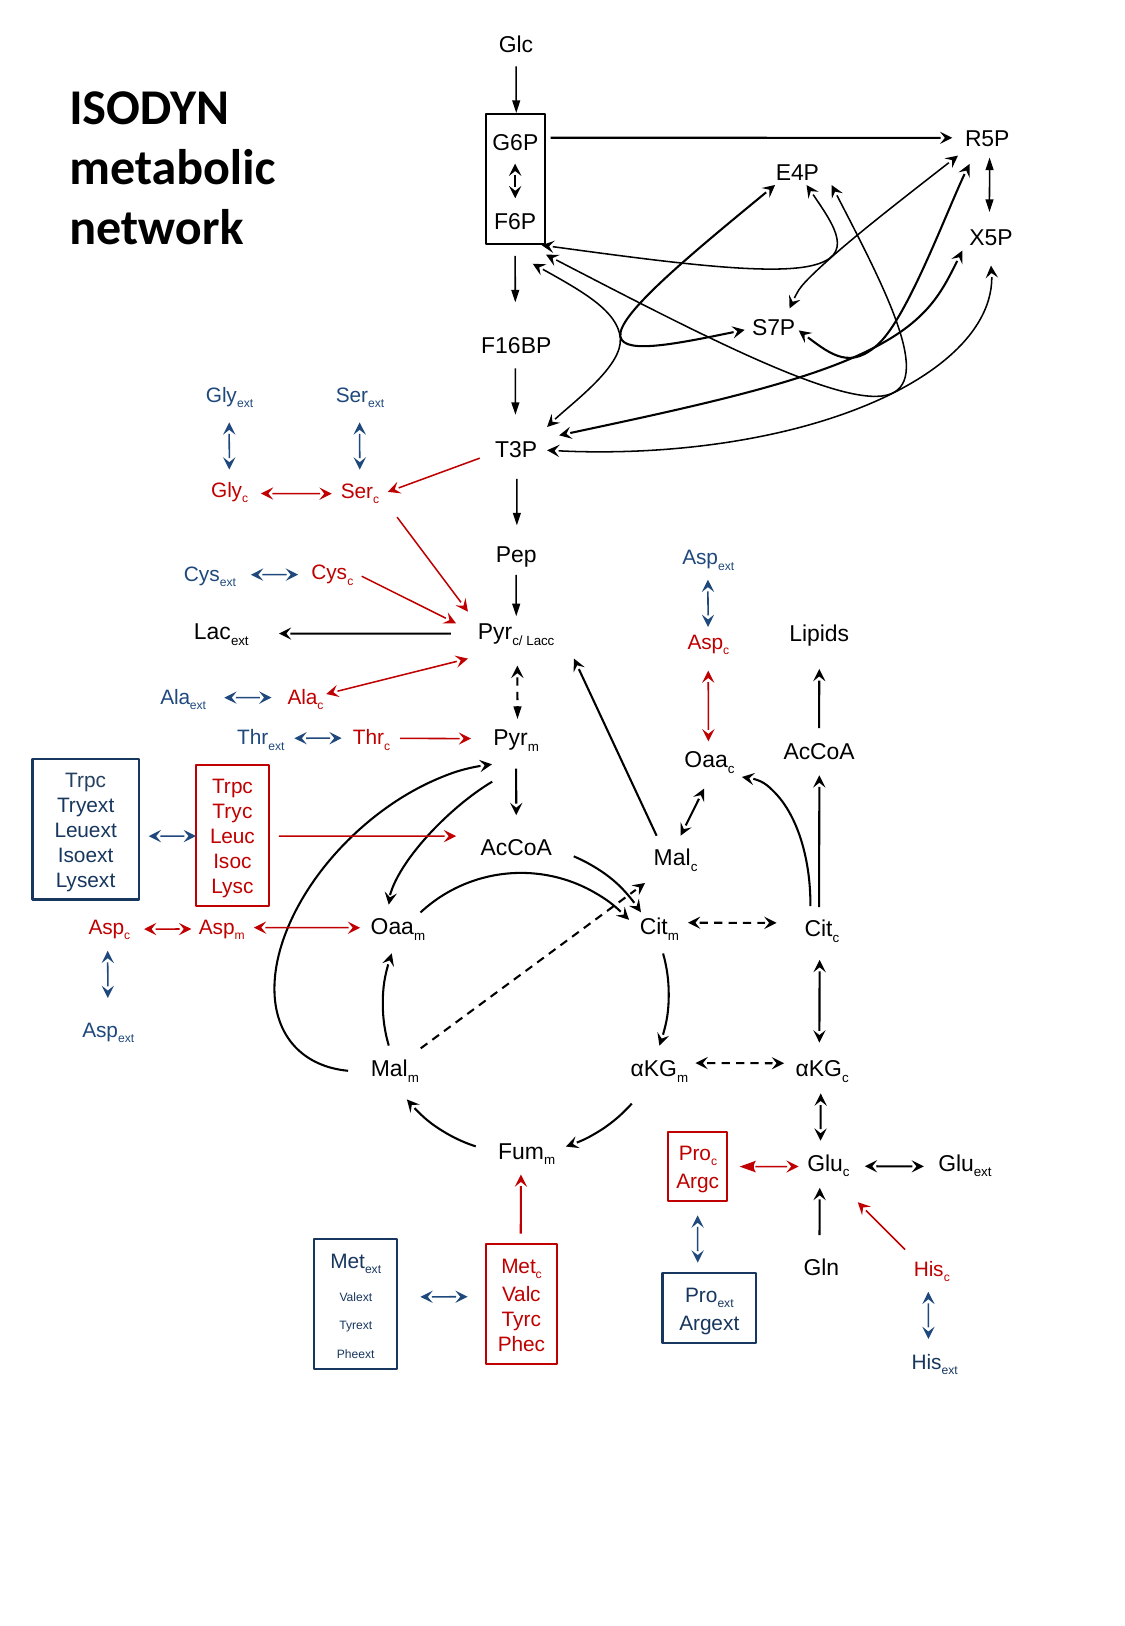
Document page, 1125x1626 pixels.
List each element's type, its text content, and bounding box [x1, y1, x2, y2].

text_box Pyrc/ Lacc [469, 608, 563, 656]
text_box F16BP [473, 322, 560, 366]
text_box Glc [490, 21, 542, 65]
text_box Pyrm [485, 714, 547, 762]
text_box Serext [327, 373, 393, 419]
text_box Citm [631, 903, 687, 952]
text_box Glyc [202, 468, 257, 513]
text_box ISODYN metabolic network [54, 66, 433, 262]
text_box Citc [796, 905, 848, 953]
text_box Proc Argc [668, 1131, 728, 1201]
text_box Gln [795, 1244, 848, 1288]
text_box Alac [279, 675, 332, 720]
text_box Aspm [190, 905, 253, 950]
text_box Malm [362, 1045, 427, 1093]
text_box Aspext [74, 1008, 143, 1053]
text_box R5P [956, 115, 1018, 159]
text_box Trpc Tryc Leuc Isoc Lysc [196, 765, 269, 906]
text_box Gluext [930, 1140, 1000, 1188]
text_box Thrext [229, 715, 293, 761]
text_box Gluc [799, 1140, 858, 1188]
text_box AcCoA [472, 824, 560, 868]
text_box F6P [487, 198, 544, 242]
text_box X5P [961, 214, 1021, 258]
text_box S7P [744, 304, 804, 349]
text_box Glyext [197, 373, 262, 419]
text_box Fumm [490, 1128, 564, 1176]
text_box Proext Argext [662, 1273, 757, 1343]
text_box Oaac [676, 736, 743, 784]
text_box Alaext [152, 675, 215, 720]
text_box Metc Valc Tyrc Phec [486, 1244, 557, 1364]
text_box Hisext [903, 1340, 966, 1386]
text_box G6P [487, 119, 544, 164]
text_box Aspc [679, 620, 738, 666]
text_box Aspc [80, 905, 139, 950]
text_box Hisc [905, 1247, 958, 1293]
text_box Lacext [185, 608, 257, 656]
text_box Lipids [781, 610, 858, 654]
text_box Aspext [674, 535, 743, 581]
text_box αKGm [622, 1045, 697, 1093]
text_box Oaam [362, 903, 434, 952]
text_box Thrc [344, 715, 399, 761]
text_box Serc [332, 469, 388, 514]
text_box AcCoA [775, 728, 863, 772]
text_box Pep [487, 531, 545, 575]
text_box Cysc [303, 550, 362, 596]
text_box E4P [767, 149, 828, 194]
text_box T3P [487, 426, 546, 470]
text_box Trpc Tryext Leuext Isoext Lysext [32, 758, 139, 900]
text_box Metext Valext Tyrext Pheext [314, 1239, 398, 1369]
text_box Cysext [175, 552, 244, 597]
text_box αKGc [787, 1045, 857, 1093]
text_box Malc [645, 834, 706, 882]
